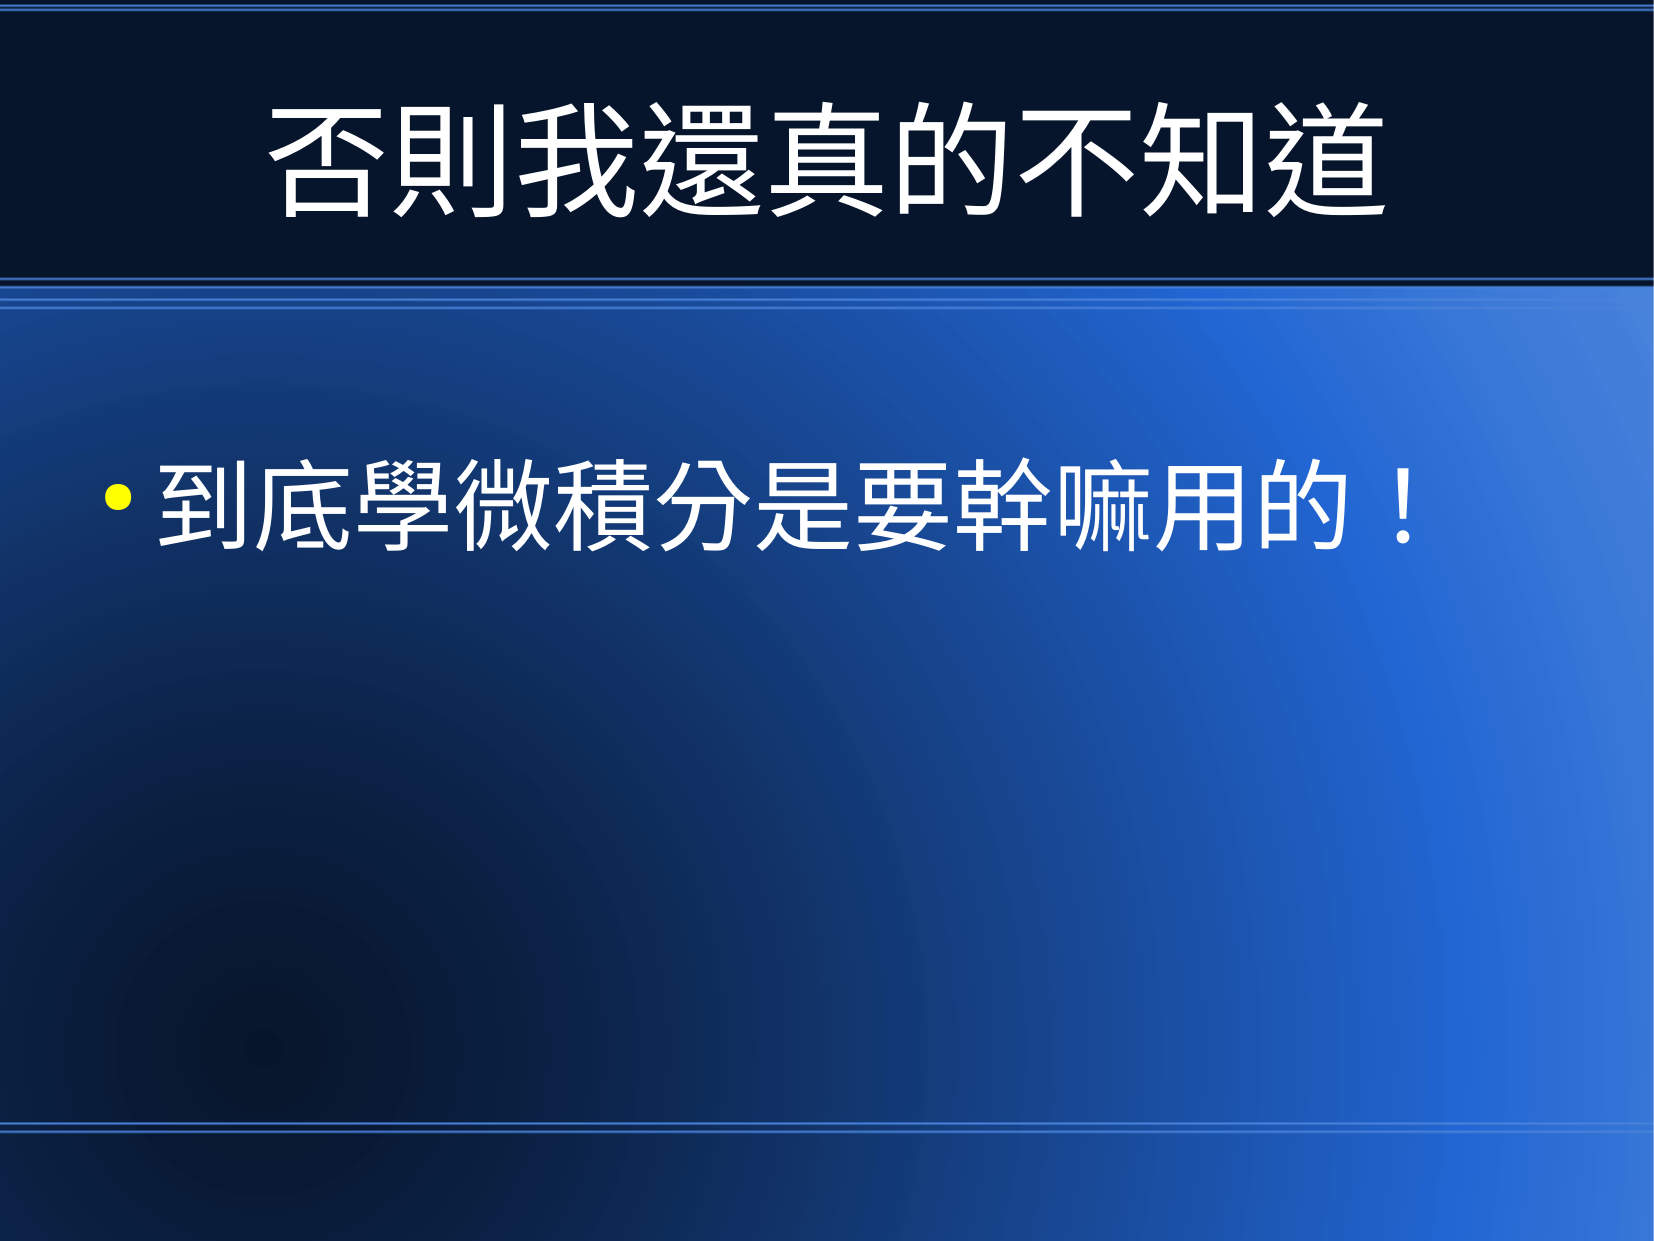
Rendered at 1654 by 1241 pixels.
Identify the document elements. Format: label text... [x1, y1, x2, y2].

picture [0, 0, 1654, 1241]
list 到底學微積分是要幹嘛用的！ [82, 355, 1571, 1241]
title 否則我還真的不知道 [82, 49, 1571, 257]
